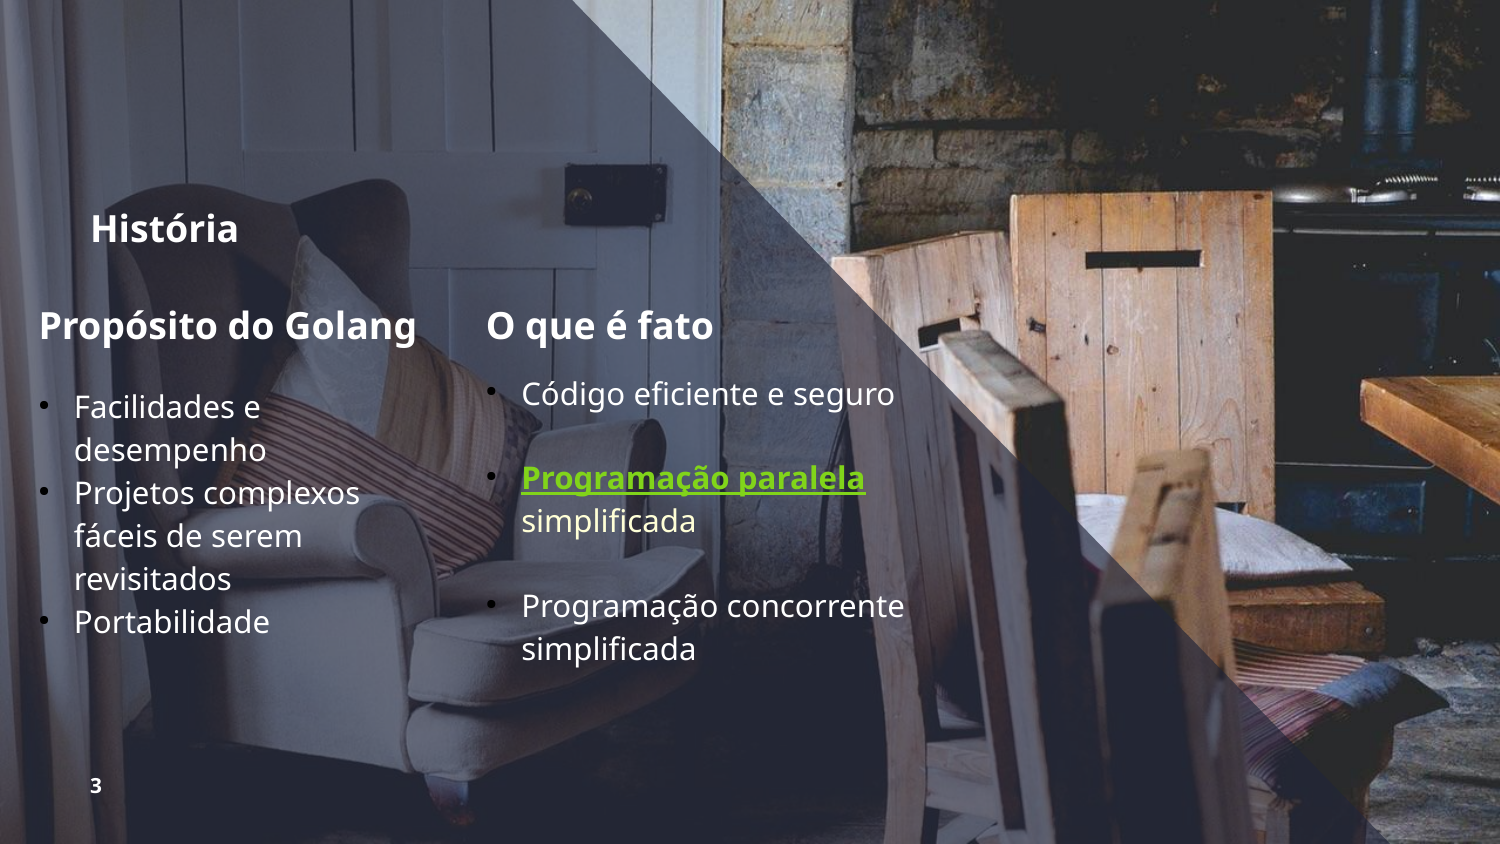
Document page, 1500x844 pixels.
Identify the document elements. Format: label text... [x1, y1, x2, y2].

title História [75, 161, 467, 265]
list O que é fato Código eficiente e seguro Programação paralela simplificada Programação concorrente simplificada [470, 280, 969, 732]
picture [574, 0, 1500, 844]
list Propósito do Golang Facilidades e desempenho Projetos complexos fáceis de serem revisitados Portabilidade [23, 280, 449, 732]
slide_number <number> [75, 766, 165, 807]
